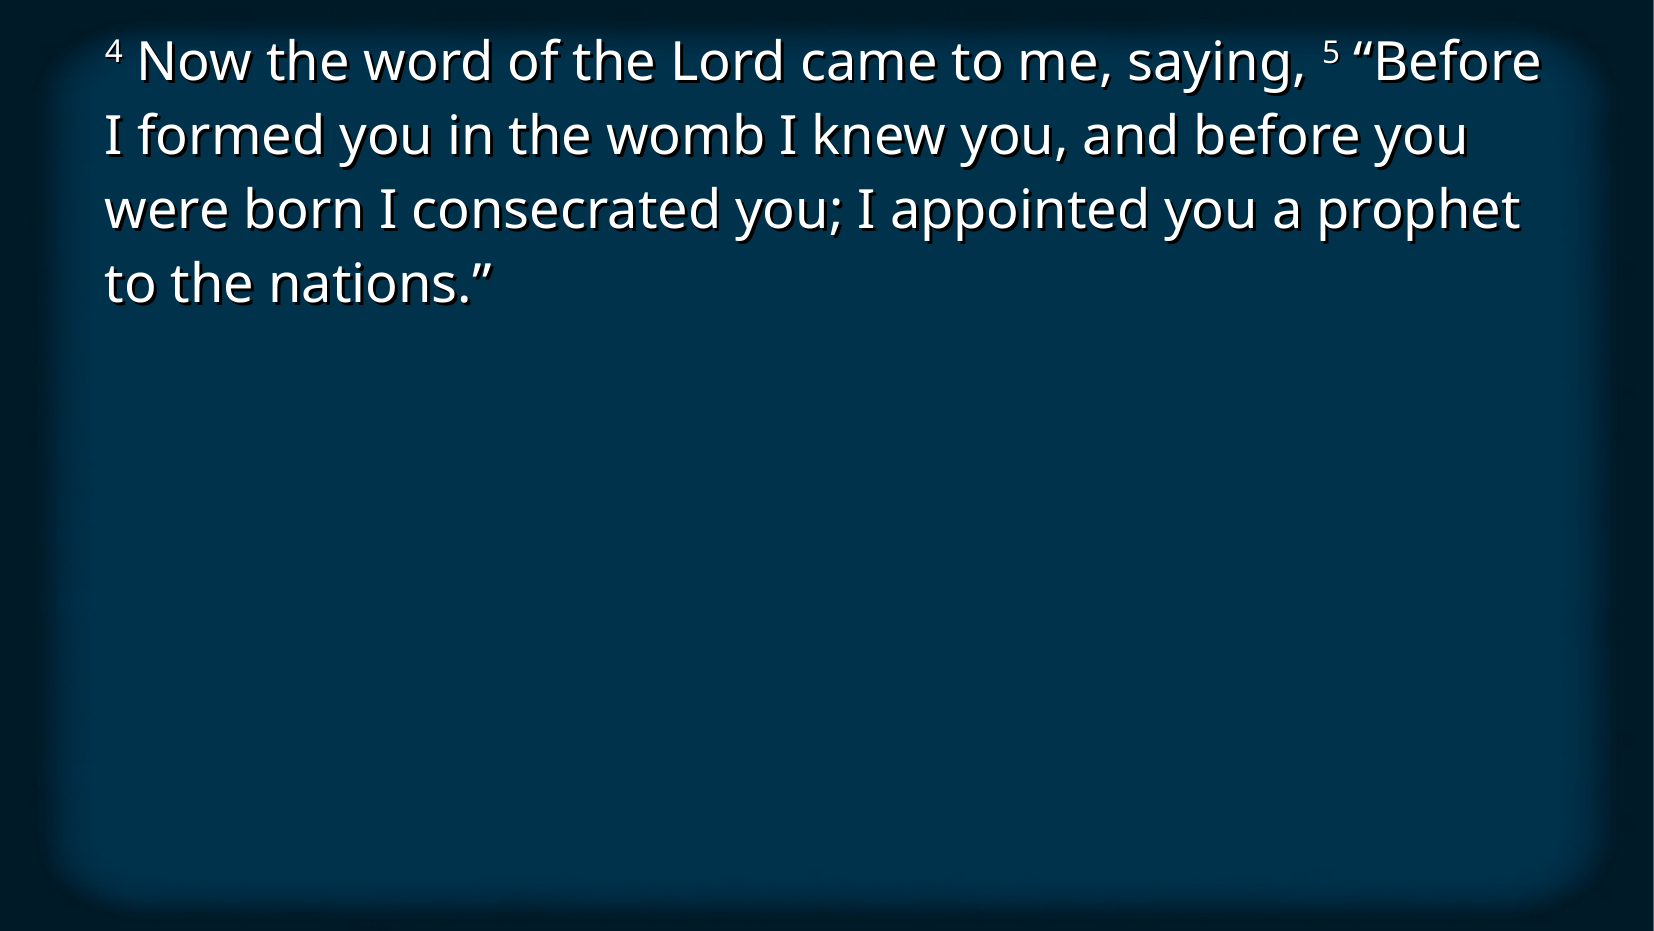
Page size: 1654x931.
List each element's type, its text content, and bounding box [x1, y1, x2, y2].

text_box 4 Now the word of the Lord came to me, saying, 5 “Before I formed you in the womb I knew you, and before you were born I consecrated you; I appointed you a prophet to the nations.” [90, 15, 1576, 317]
picture [0, 0, 1654, 931]
